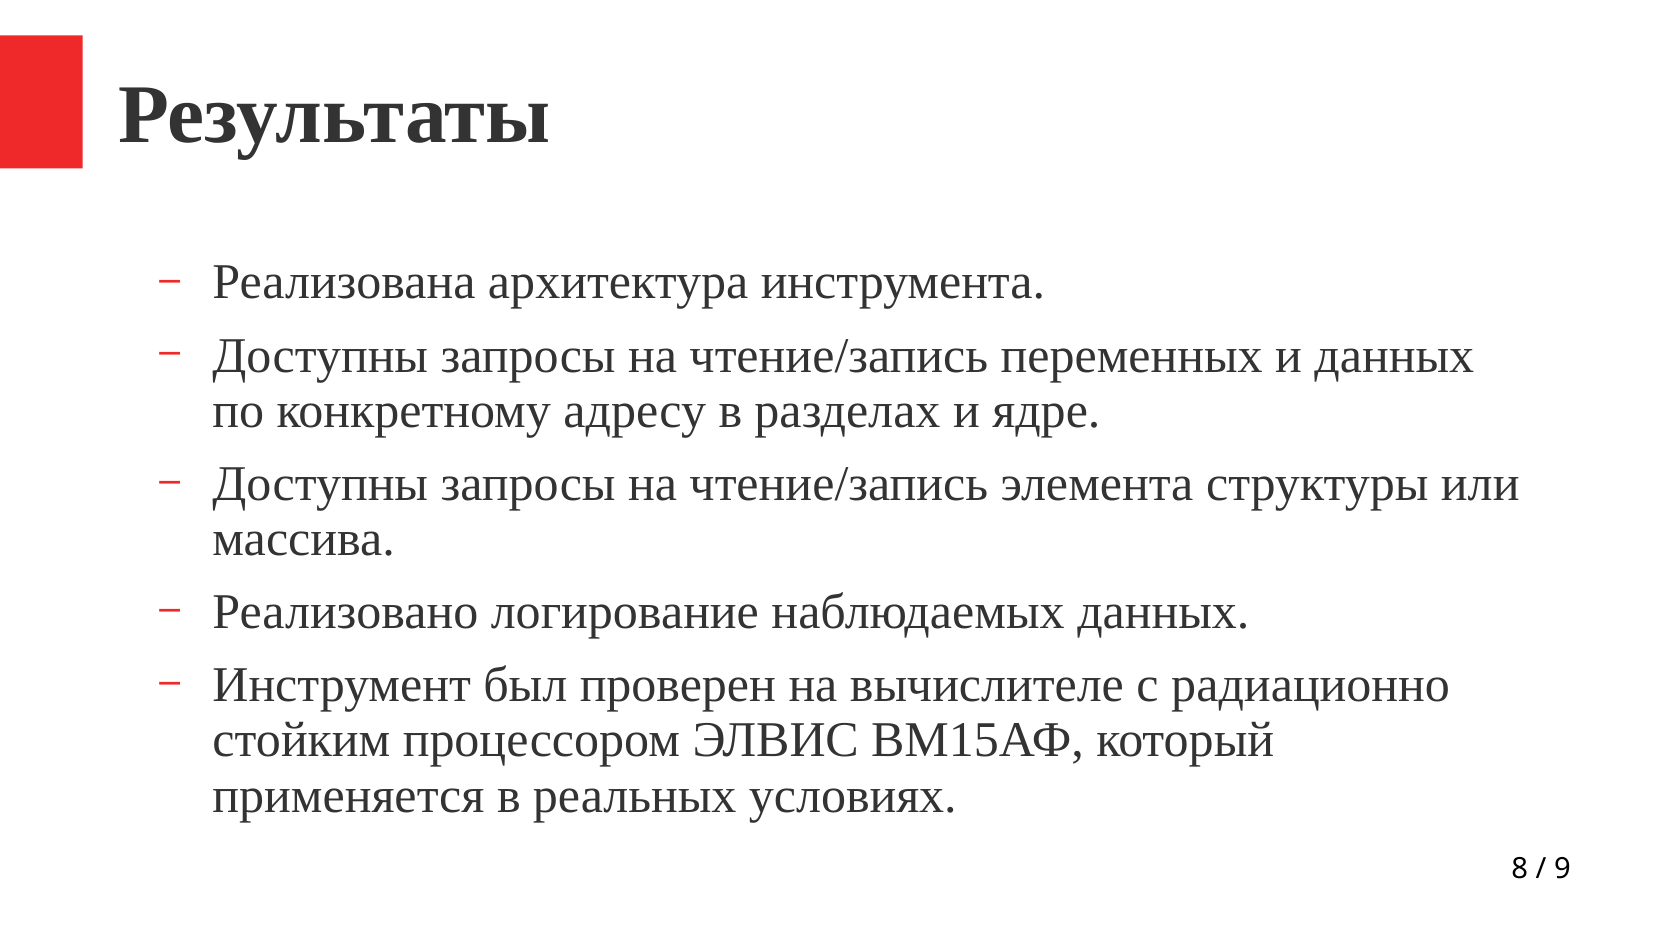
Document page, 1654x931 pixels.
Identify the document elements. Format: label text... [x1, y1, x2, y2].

list Реализована архитектура инструмента. Доступны запросы на чтение/запись переменных и данных по конкретному адресу в разделах и ядре. Доступны запросы на чтение/запись элемента структуры или массива. Реализовано логирование наблюдаемых данных. Инструмент был проверен на вычислителе с радиационно стойким процессором ЭЛВИС ВМ15АФ, который применяется в реальных условиях. [70, 177, 1536, 591]
title Результаты [118, 37, 1571, 193]
